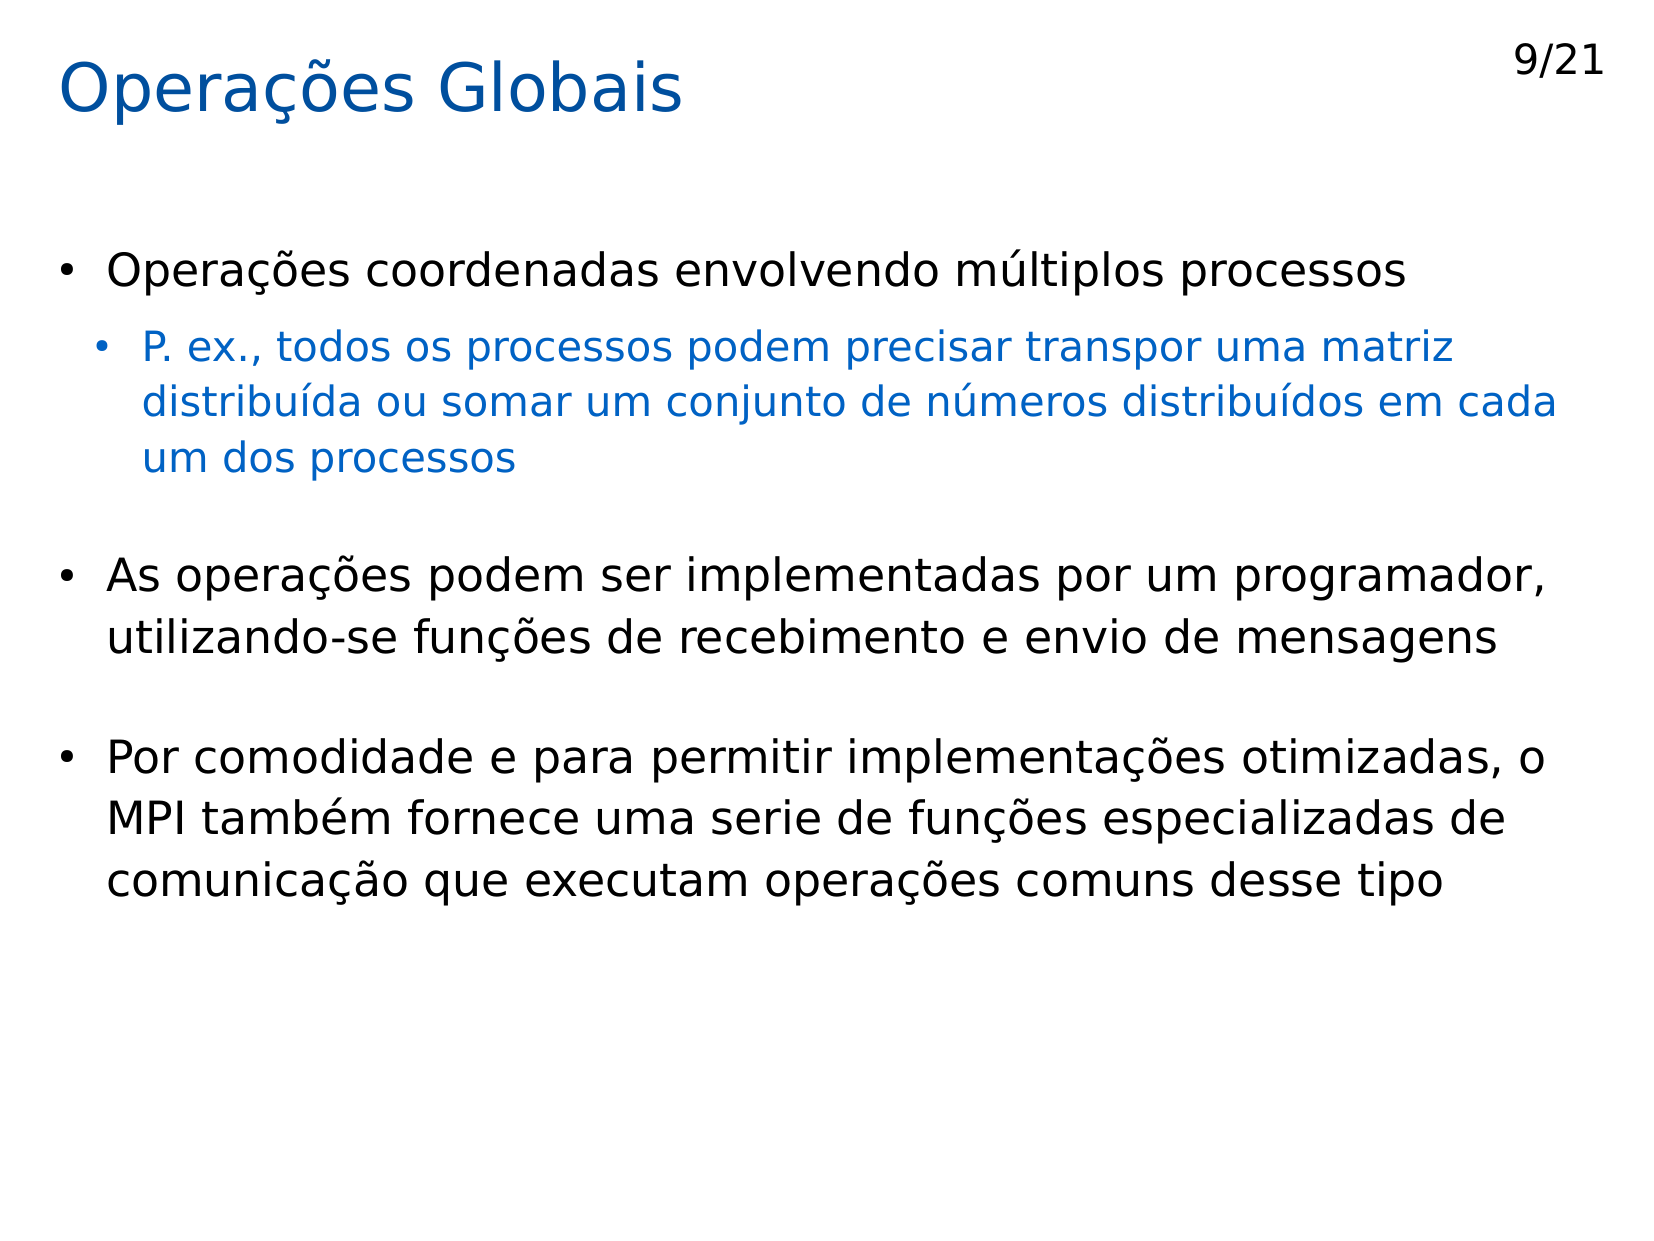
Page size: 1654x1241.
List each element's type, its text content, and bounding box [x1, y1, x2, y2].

list Operações coordenadas envolvendo múltiplos processos P. ex., todos os processos podem precisar transpor uma matriz distribuída ou somar um conjunto de números distribuídos em cada um dos processos As operações podem ser implementadas por um programador, utilizando-se funções de recebimento e envio de mensagens Por comodidade e para permitir implementações otimizadas, o MPI também fornece uma serie de funções especializadas de comunicação que executam operações comuns desse tipo [59, 236, 1595, 1211]
title Operações Globais [59, 29, 1506, 148]
